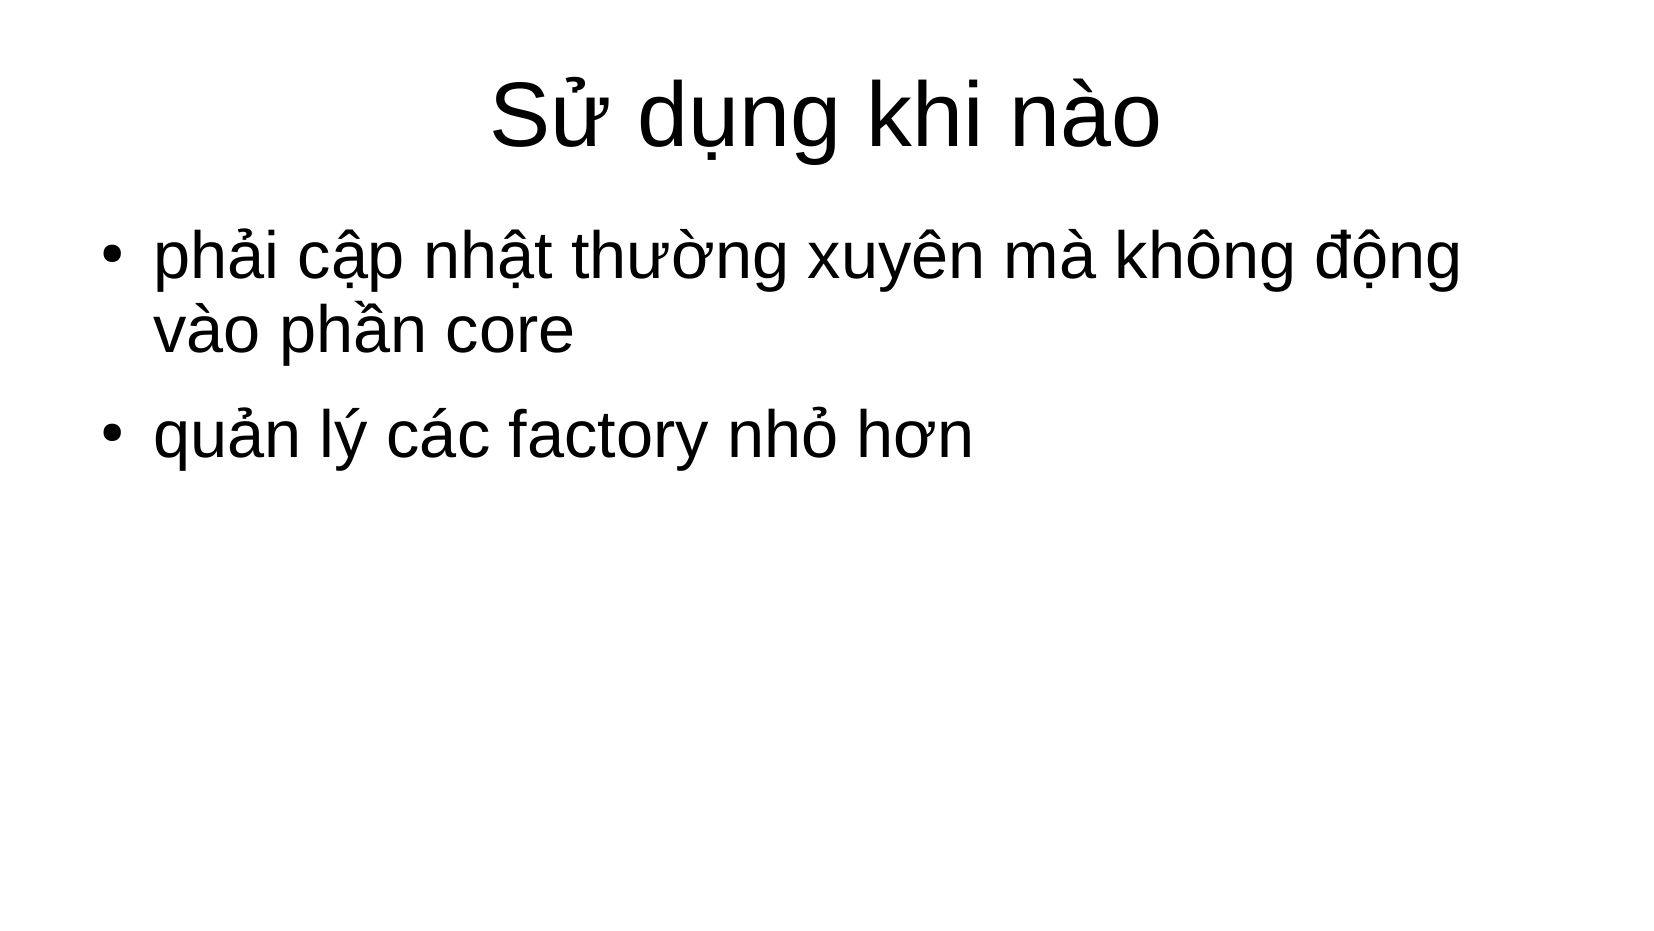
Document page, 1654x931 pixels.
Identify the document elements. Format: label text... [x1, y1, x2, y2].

list phải cập nhật thường xuyên mà không động vào phần core quản lý các factory nhỏ hơn [82, 217, 1571, 758]
title Sử dụng khi nào [82, 37, 1571, 193]
